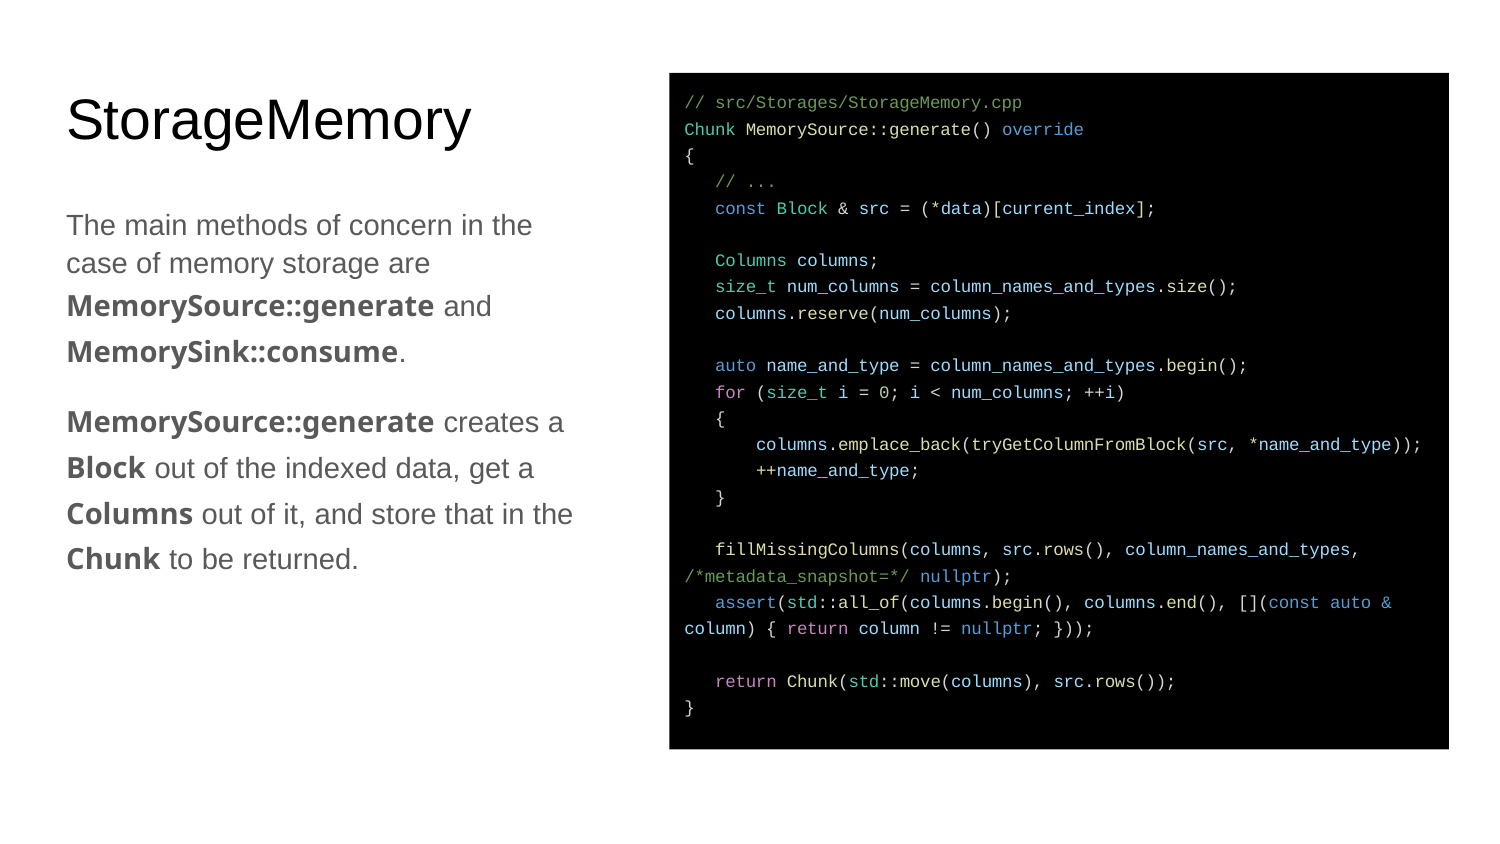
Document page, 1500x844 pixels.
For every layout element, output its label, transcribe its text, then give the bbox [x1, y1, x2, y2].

list The main methods of concern in the case of memory storage are MemorySource::generate and MemorySink::consume. MemorySource::generate creates a Block out of the indexed data, get a Columns out of it, and store that in the Chunk to be returned. [51, 189, 603, 750]
title StorageMemory [51, 72, 669, 167]
list // src/Storages/StorageMemory.cpp Chunk MemorySource::generate() override { // ... const Block & src = (*data)[current_index]; Columns columns; size_t num_columns = column_names_and_types.size(); columns.reserve(num_columns); auto name_and_type = column_names_and_types.begin(); for (size_t i = 0; i < num_columns; ++i) { columns.emplace_back(tryGetColumnFromBlock(src, *name_and_type)); ++name_and_type; } fillMissingColumns(columns, src.rows(), column_names_and_types, /*metadata_snapshot=*/ nullptr); assert(std::all_of(columns.begin(), columns.end(), [](const auto & column) { return column != nullptr; })); return Chunk(std::move(columns), src.rows()); } [669, 72, 1449, 750]
